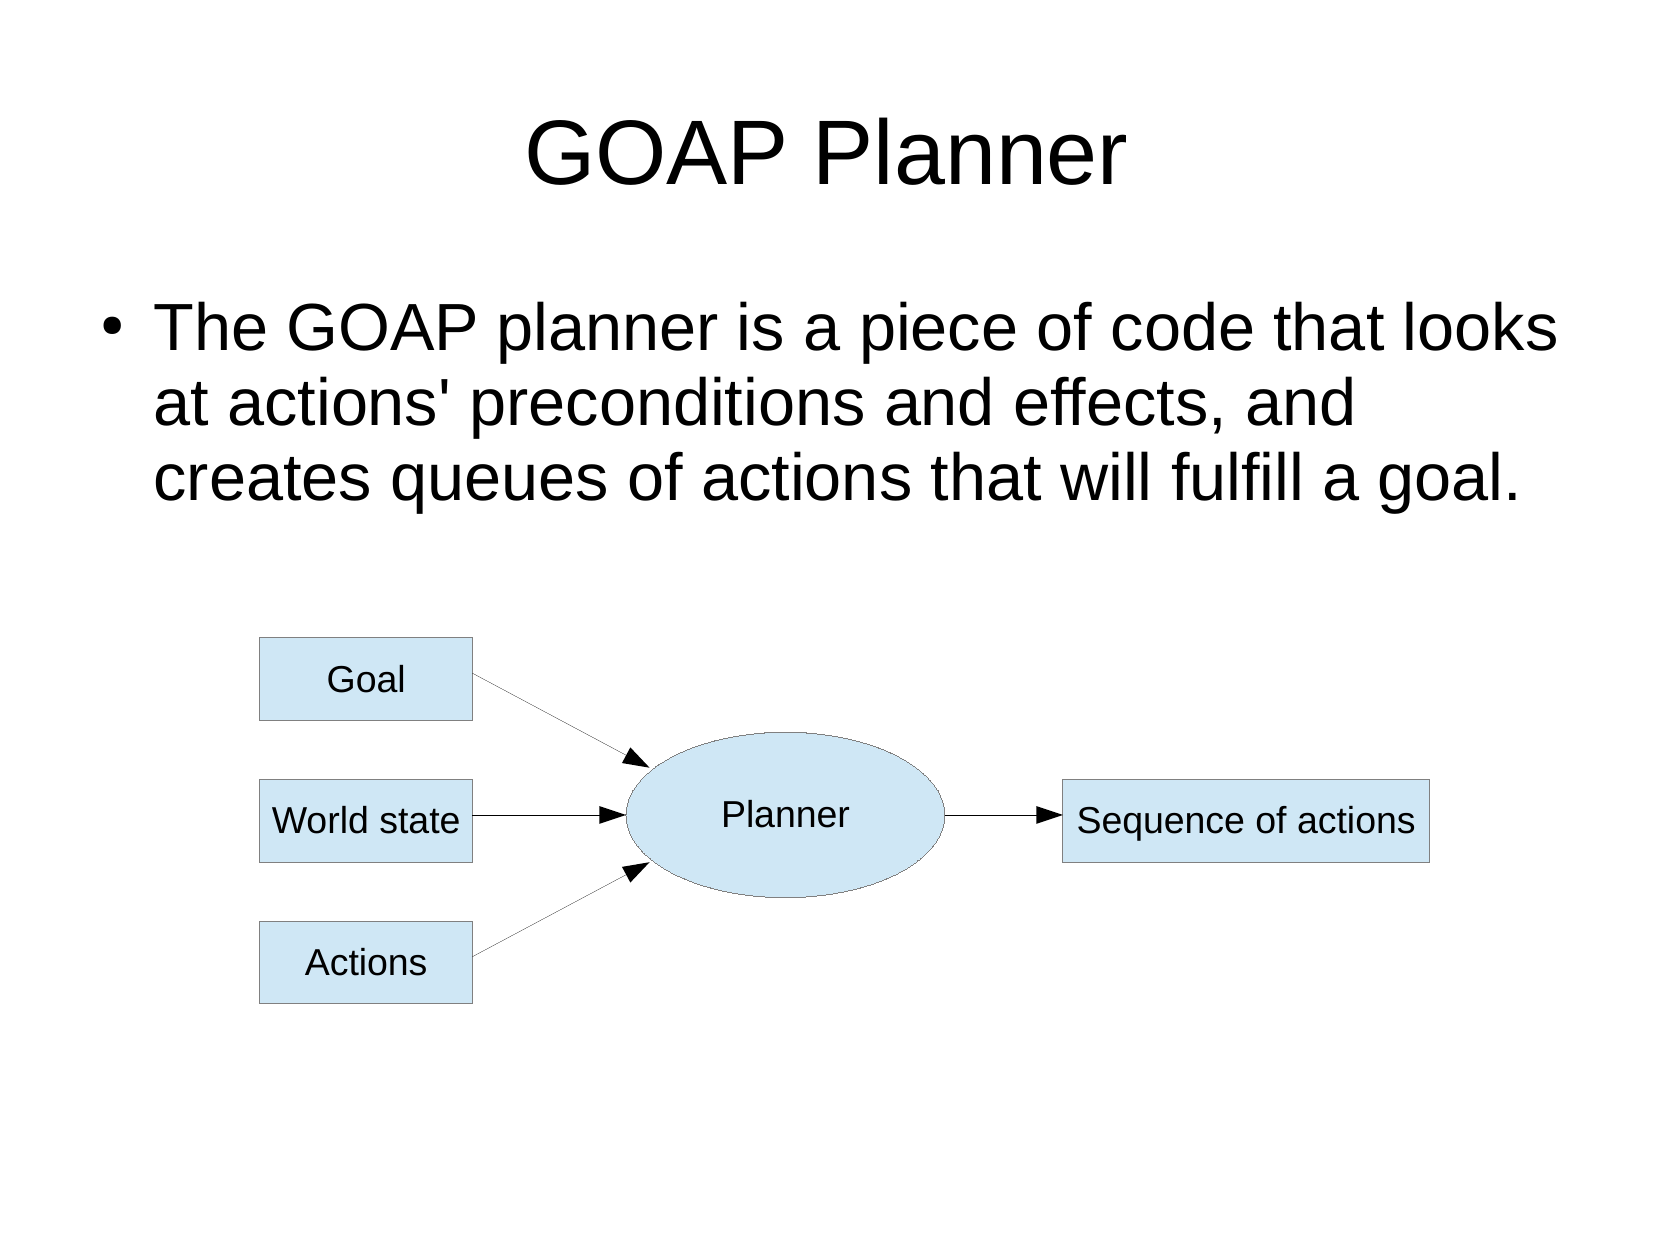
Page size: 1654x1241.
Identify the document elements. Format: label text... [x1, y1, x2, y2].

title GOAP Planner [82, 49, 1571, 257]
text_box World state [259, 779, 473, 863]
text_box Planner [626, 732, 945, 898]
list The GOAP planner is a piece of code that looks at actions' preconditions and effects, and creates queues of actions that will fulfill a goal. [82, 290, 1571, 1109]
text_box Goal [259, 637, 473, 721]
text_box Sequence of actions [1062, 779, 1430, 863]
text_box Actions [259, 921, 473, 1004]
